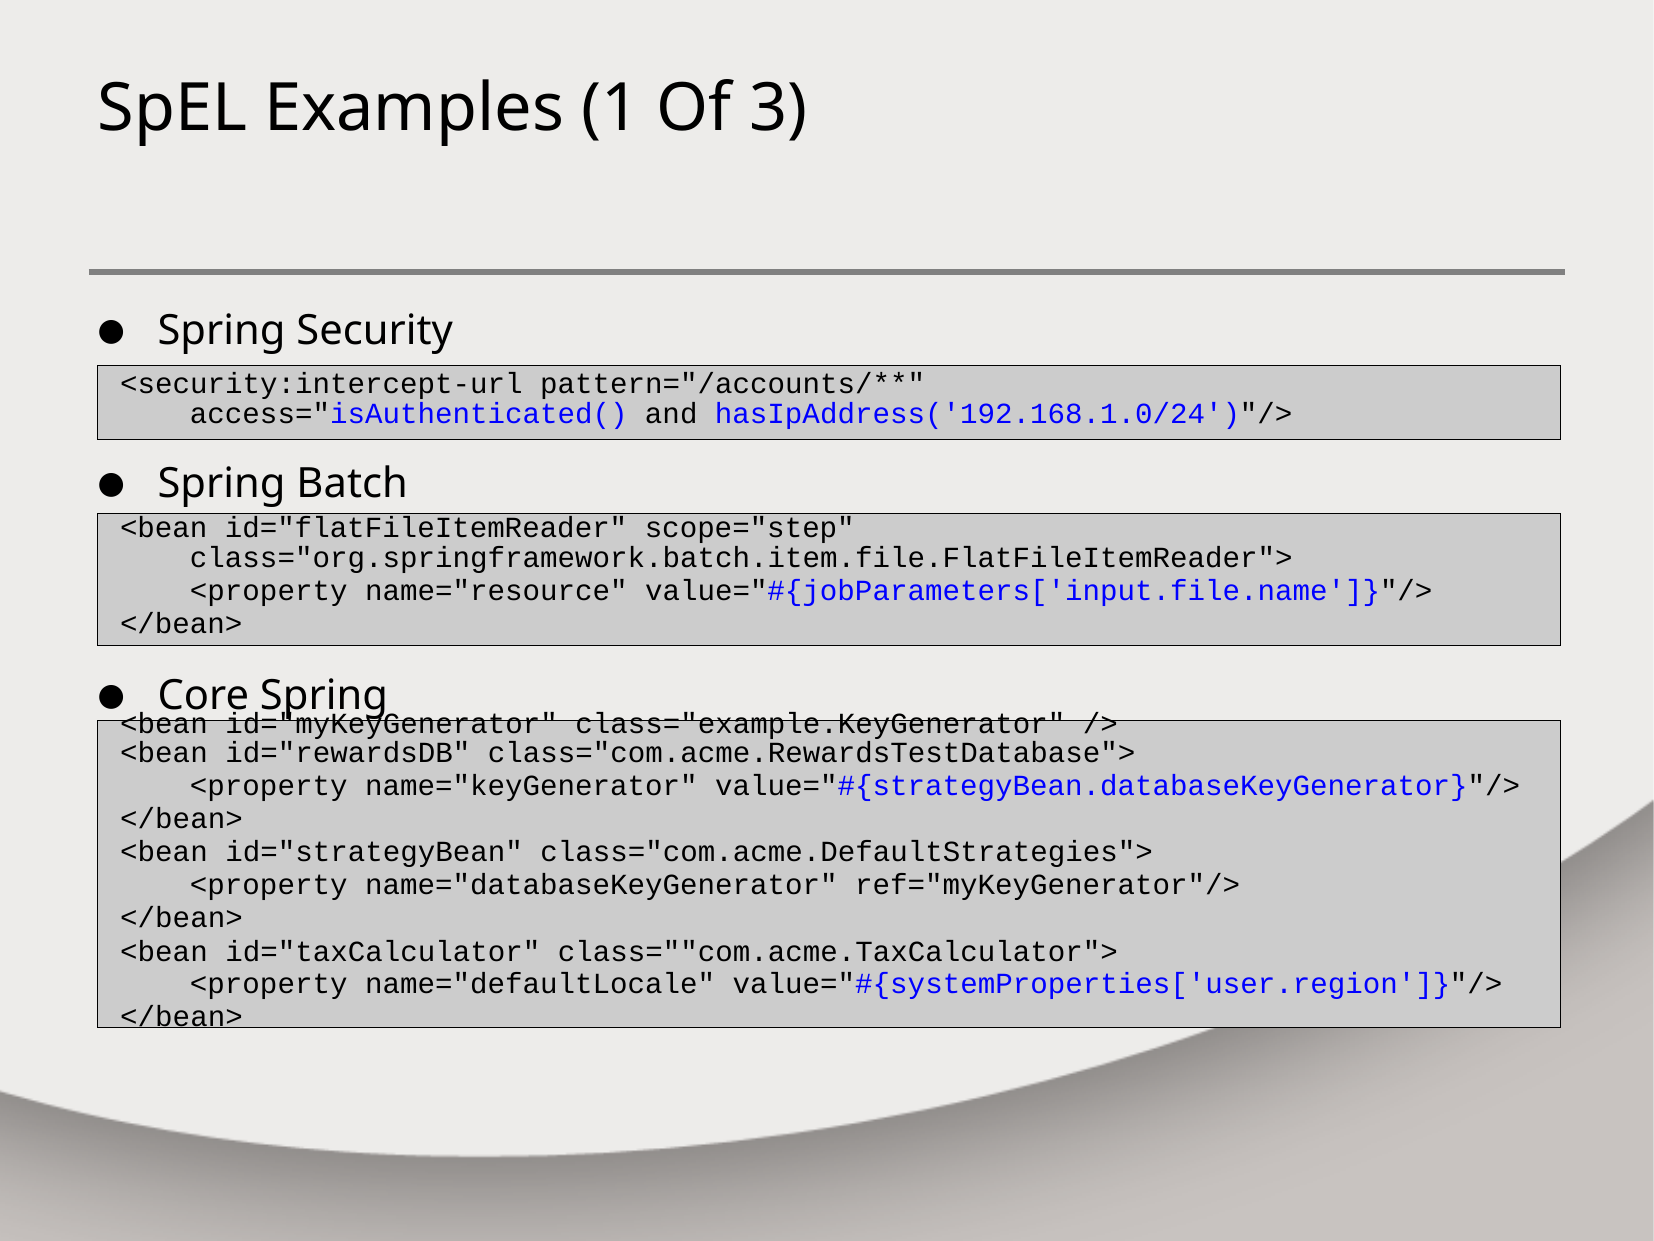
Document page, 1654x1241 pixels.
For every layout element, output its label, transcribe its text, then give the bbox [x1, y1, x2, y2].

text_box <bean id="flatFileItemReader" scope="step" class="org.springframework.batch.item.file.FlatFileItemReader"> <property name="resource" value="#{jobParameters['input.file.name']}"/> </bean> [97, 513, 1561, 646]
picture [0, 0, 1654, 1241]
list Spring Security Spring Batch Core Spring [97, 440, 1561, 513]
list Spring Security Spring Batch Core Spring [97, 300, 1561, 365]
list Spring Security Spring Batch Core Spring [97, 646, 1561, 720]
text_box <bean id="myKeyGenerator" class="example.KeyGenerator" /> <bean id="rewardsDB" class="com.acme.RewardsTestDatabase"> <property name="keyGenerator" value="#{strategyBean.databaseKeyGenerator}"/> </bean> <bean id="strategyBean" class="com.acme.DefaultStrategies"> <property name="databaseKeyGenerator" ref="myKeyGenerator"/> </bean> <bean id="taxCalculator" class=""com.acme.TaxCalculator"> <property name="defaultLocale" value="#{systemProperties['user.region']}"/> </bean> [97, 720, 1561, 1028]
title SpEL Examples (1 Of 3) [97, 75, 1561, 226]
list Spring Security Spring Batch Core Spring [97, 1028, 1561, 1163]
text_box <security:intercept-url pattern="/accounts/**" access="isAuthenticated() and hasIpAddress('192.168.1.0/24')"/> [97, 365, 1561, 440]
